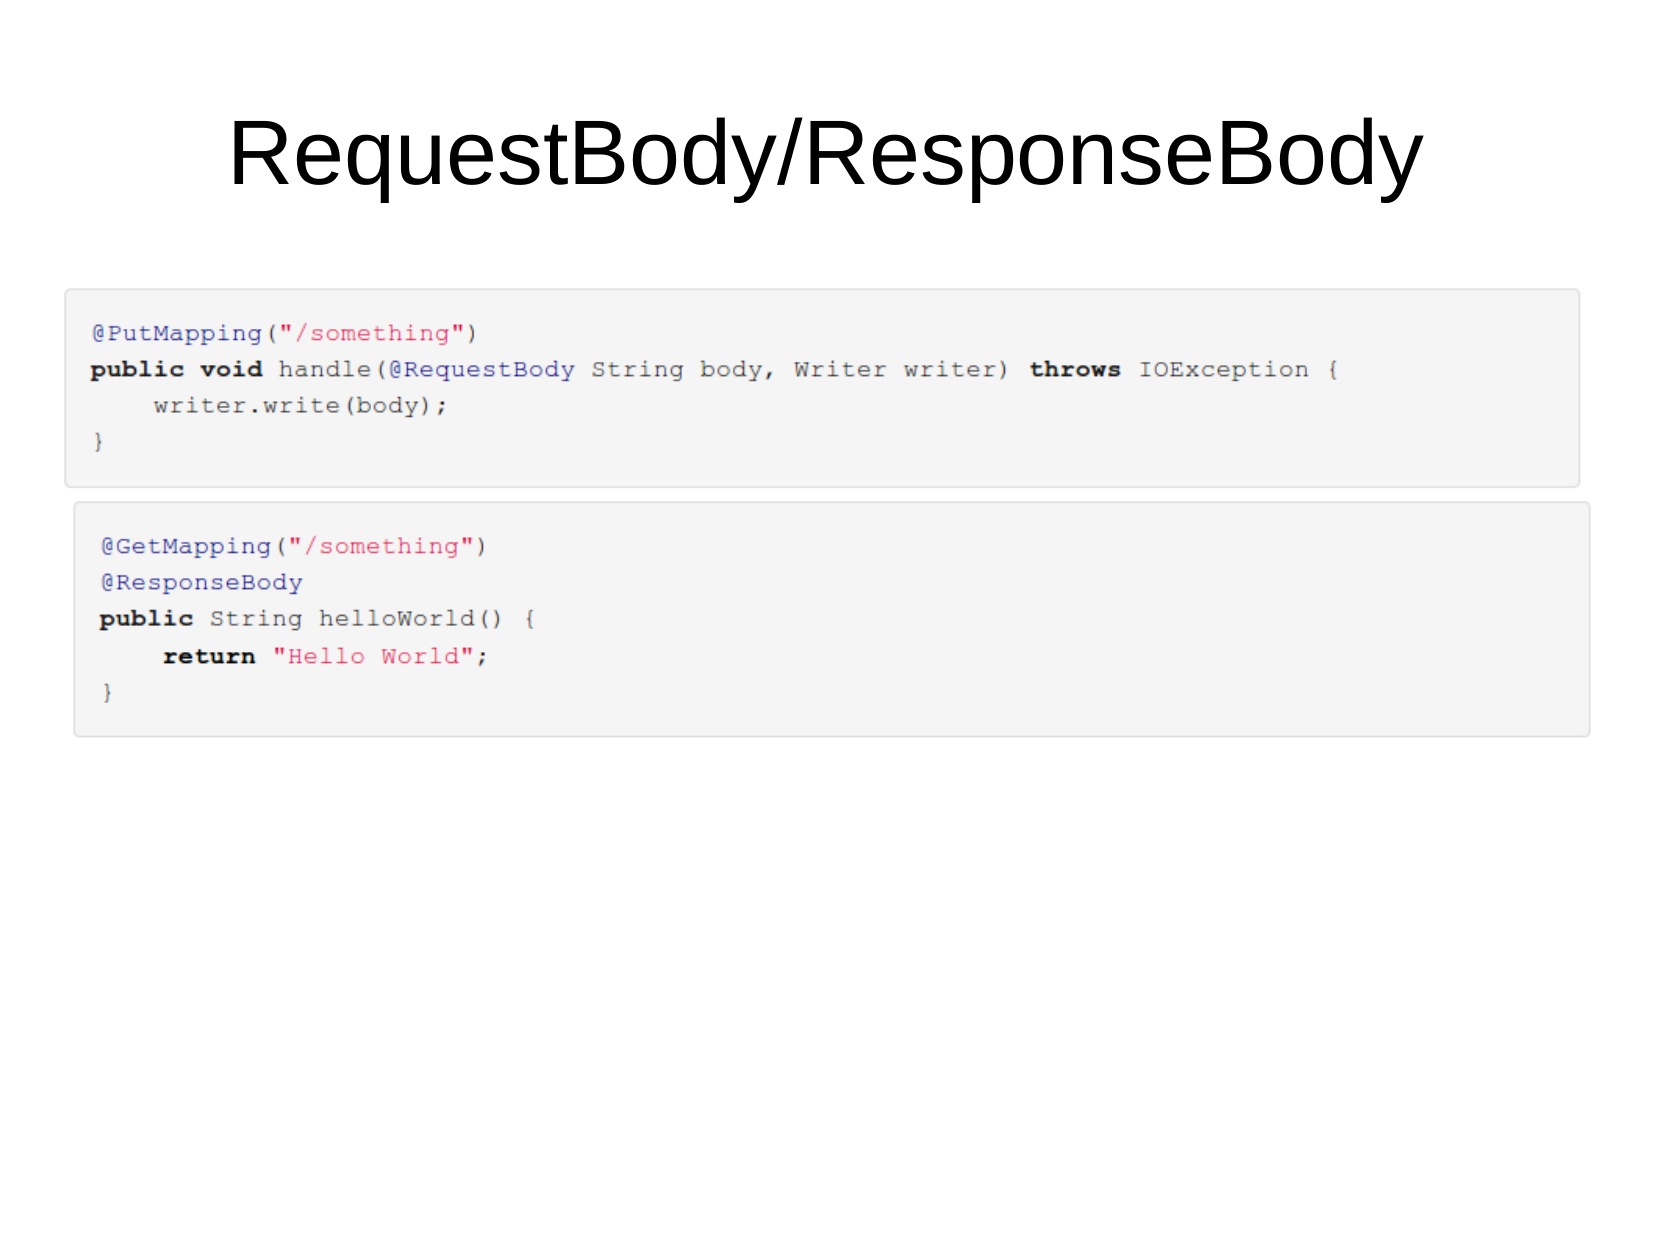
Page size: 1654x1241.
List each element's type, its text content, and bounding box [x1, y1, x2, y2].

picture [60, 284, 1593, 496]
title RequestBody/ResponseBody [82, 49, 1571, 257]
picture [69, 500, 1597, 747]
